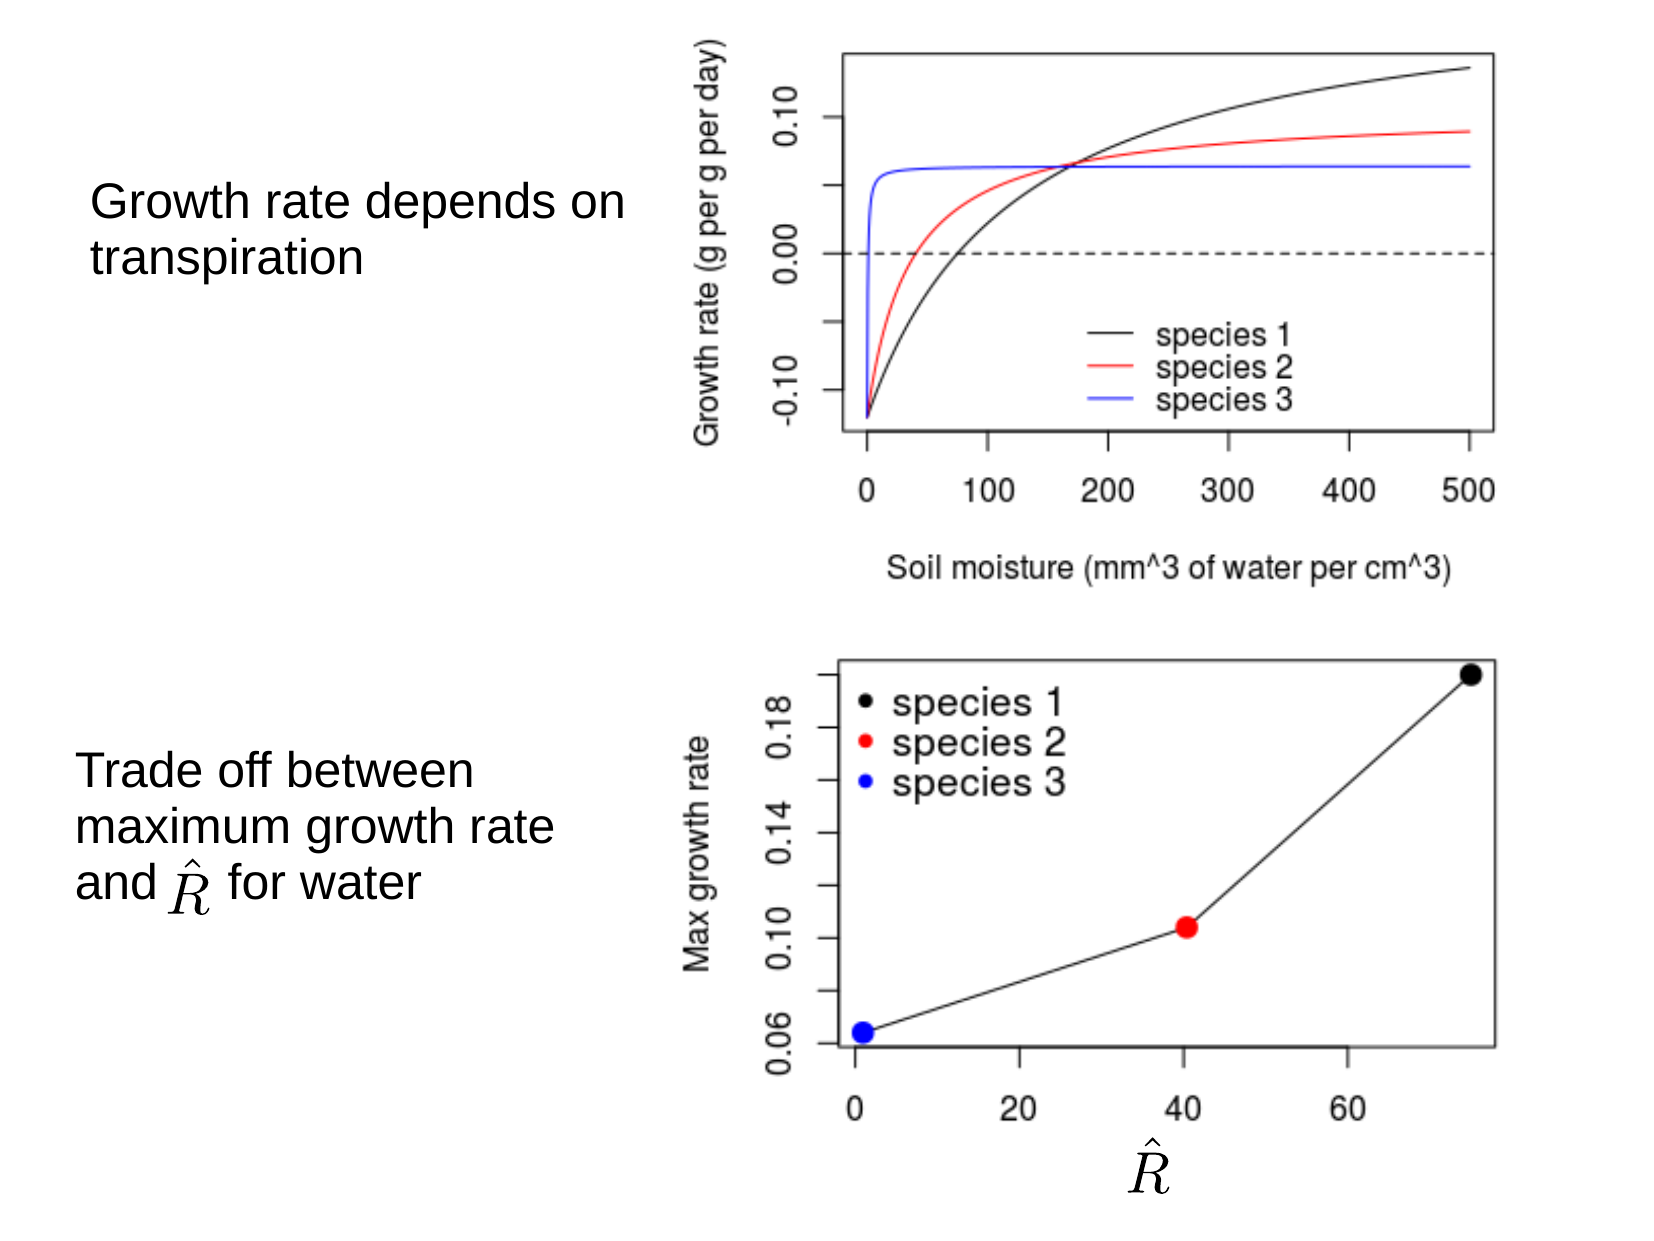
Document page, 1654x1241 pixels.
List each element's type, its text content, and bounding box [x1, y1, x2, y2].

text_box Trade off between maximum growth rate and for water [60, 735, 646, 1141]
text_box Growth rate depends on transpiration [75, 166, 661, 377]
picture [673, 15, 1581, 1140]
text_box [165, 858, 211, 916]
text_box [1125, 1137, 1171, 1194]
